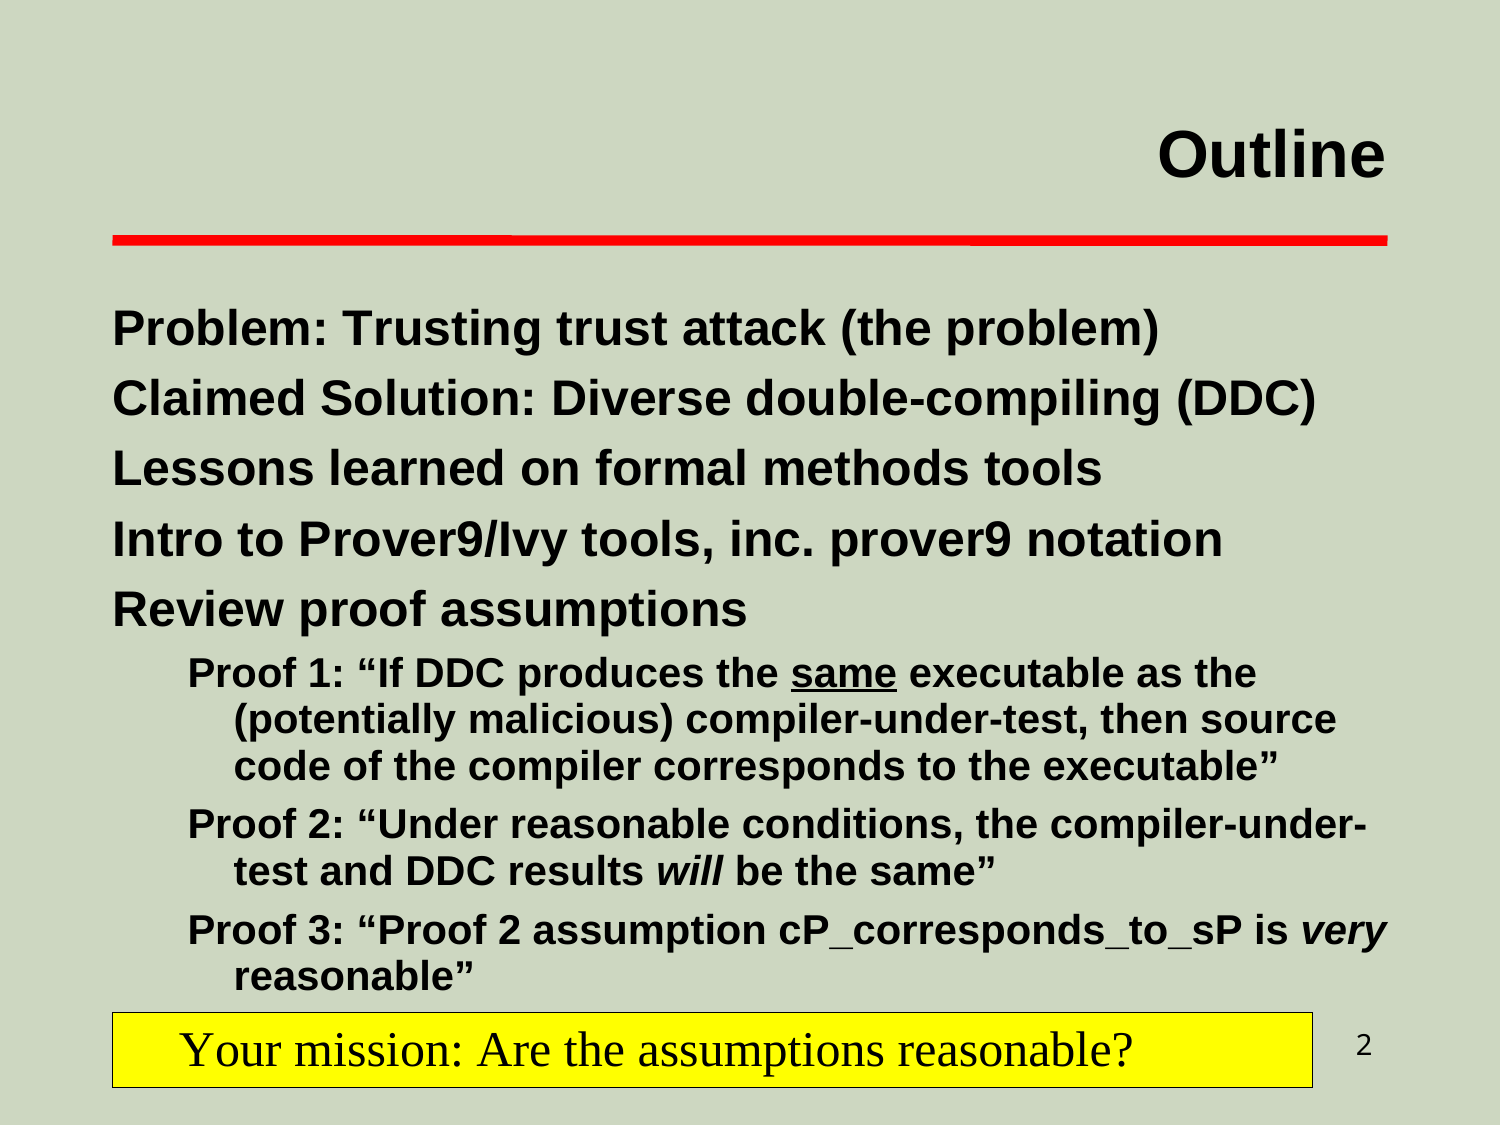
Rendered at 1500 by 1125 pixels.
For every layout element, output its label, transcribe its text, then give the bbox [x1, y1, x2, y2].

text_box Your mission: Are the assumptions reasonable? [112, 1012, 1313, 1088]
title Outline [124, 85, 1387, 223]
list Problem: Trusting trust attack (the problem) Claimed Solution: Diverse double-compiling (DDC) Lessons learned on formal methods tools Intro to Prover9/Ivy tools, inc. prover9 notation Review proof assumptions Proof 1: “If DDC produces the same executable as the (potentially malicious) compiler-under-test, then source code of the compiler corresponds to the executable” Proof 2: “Under reasonable conditions, the compiler-under-test and DDC results will be the same” Proof 3: “Proof 2 assumption cP_corresponds_to_sP is very reasonable” [112, 299, 1387, 1114]
